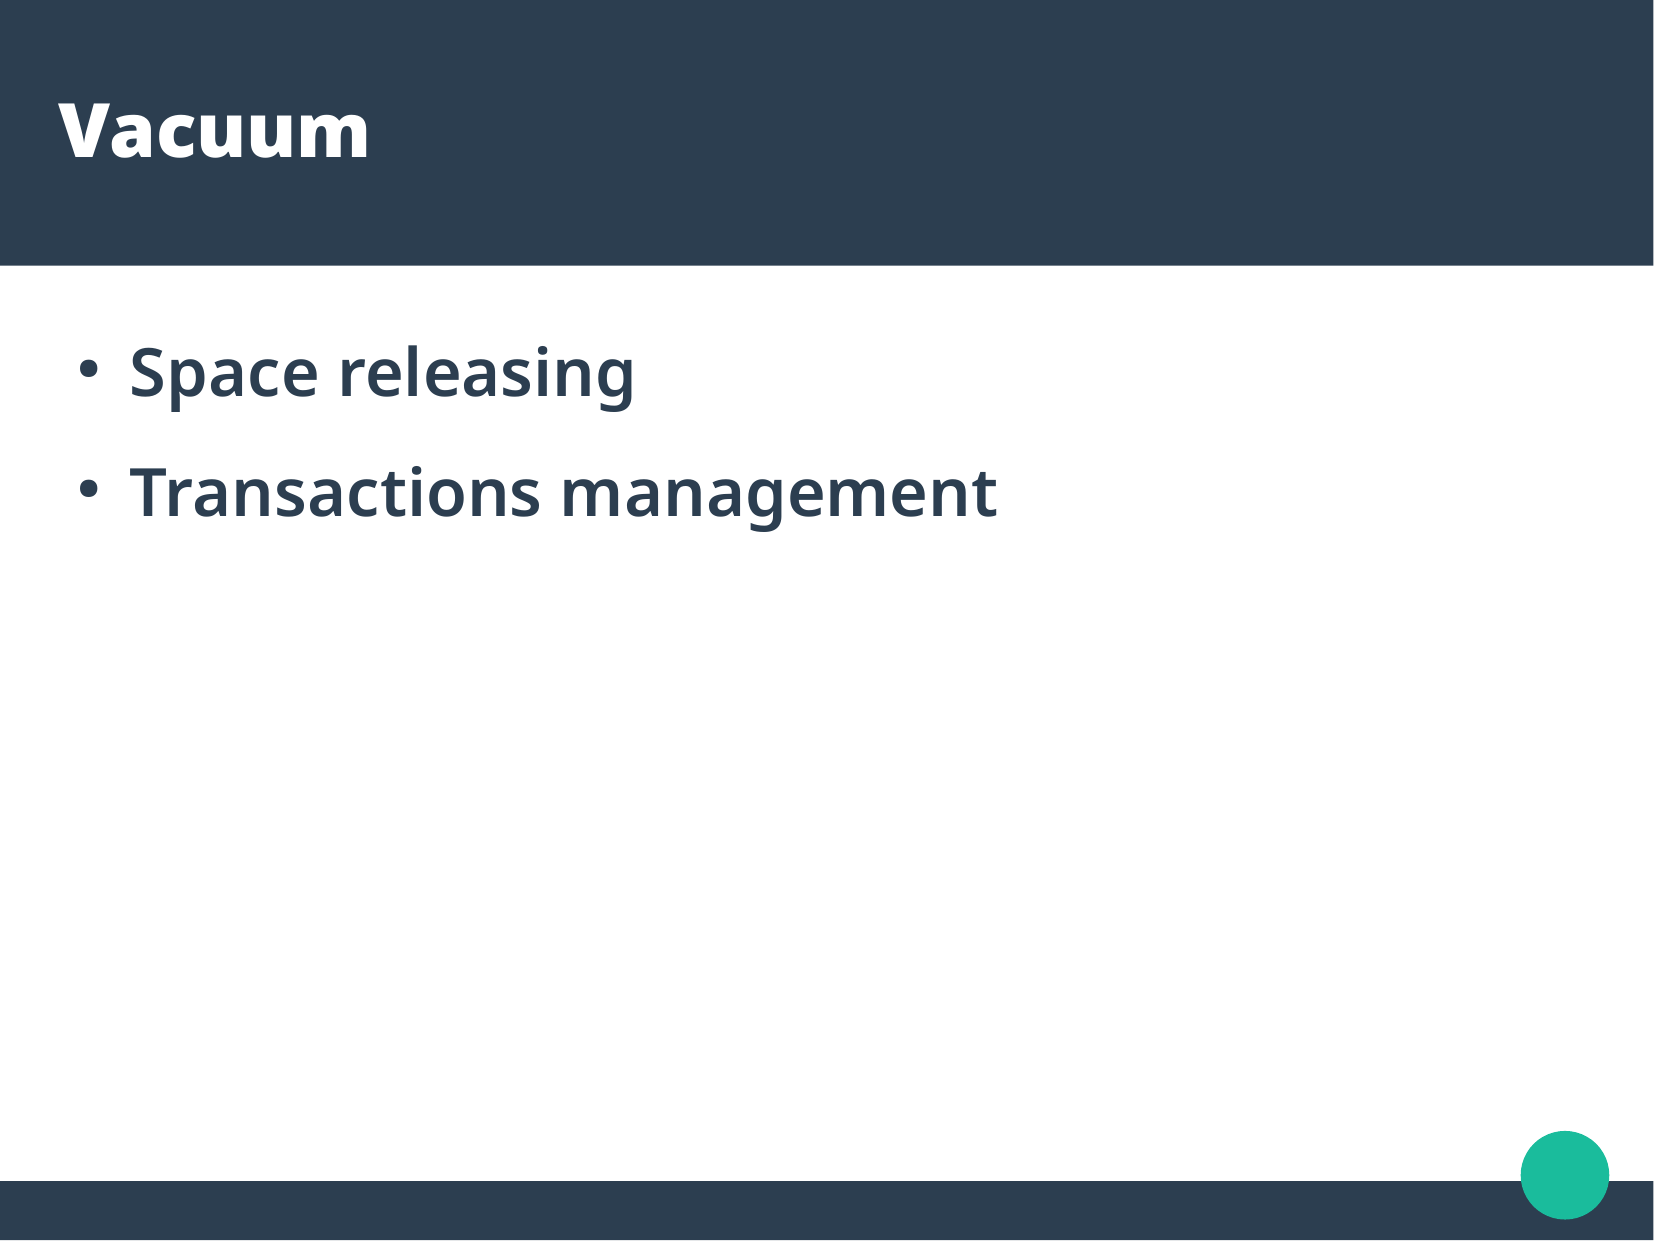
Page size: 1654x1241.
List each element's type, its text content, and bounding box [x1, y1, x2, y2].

title Vacuum [59, 49, 1595, 207]
list Space releasing Transactions management [59, 324, 1595, 1241]
